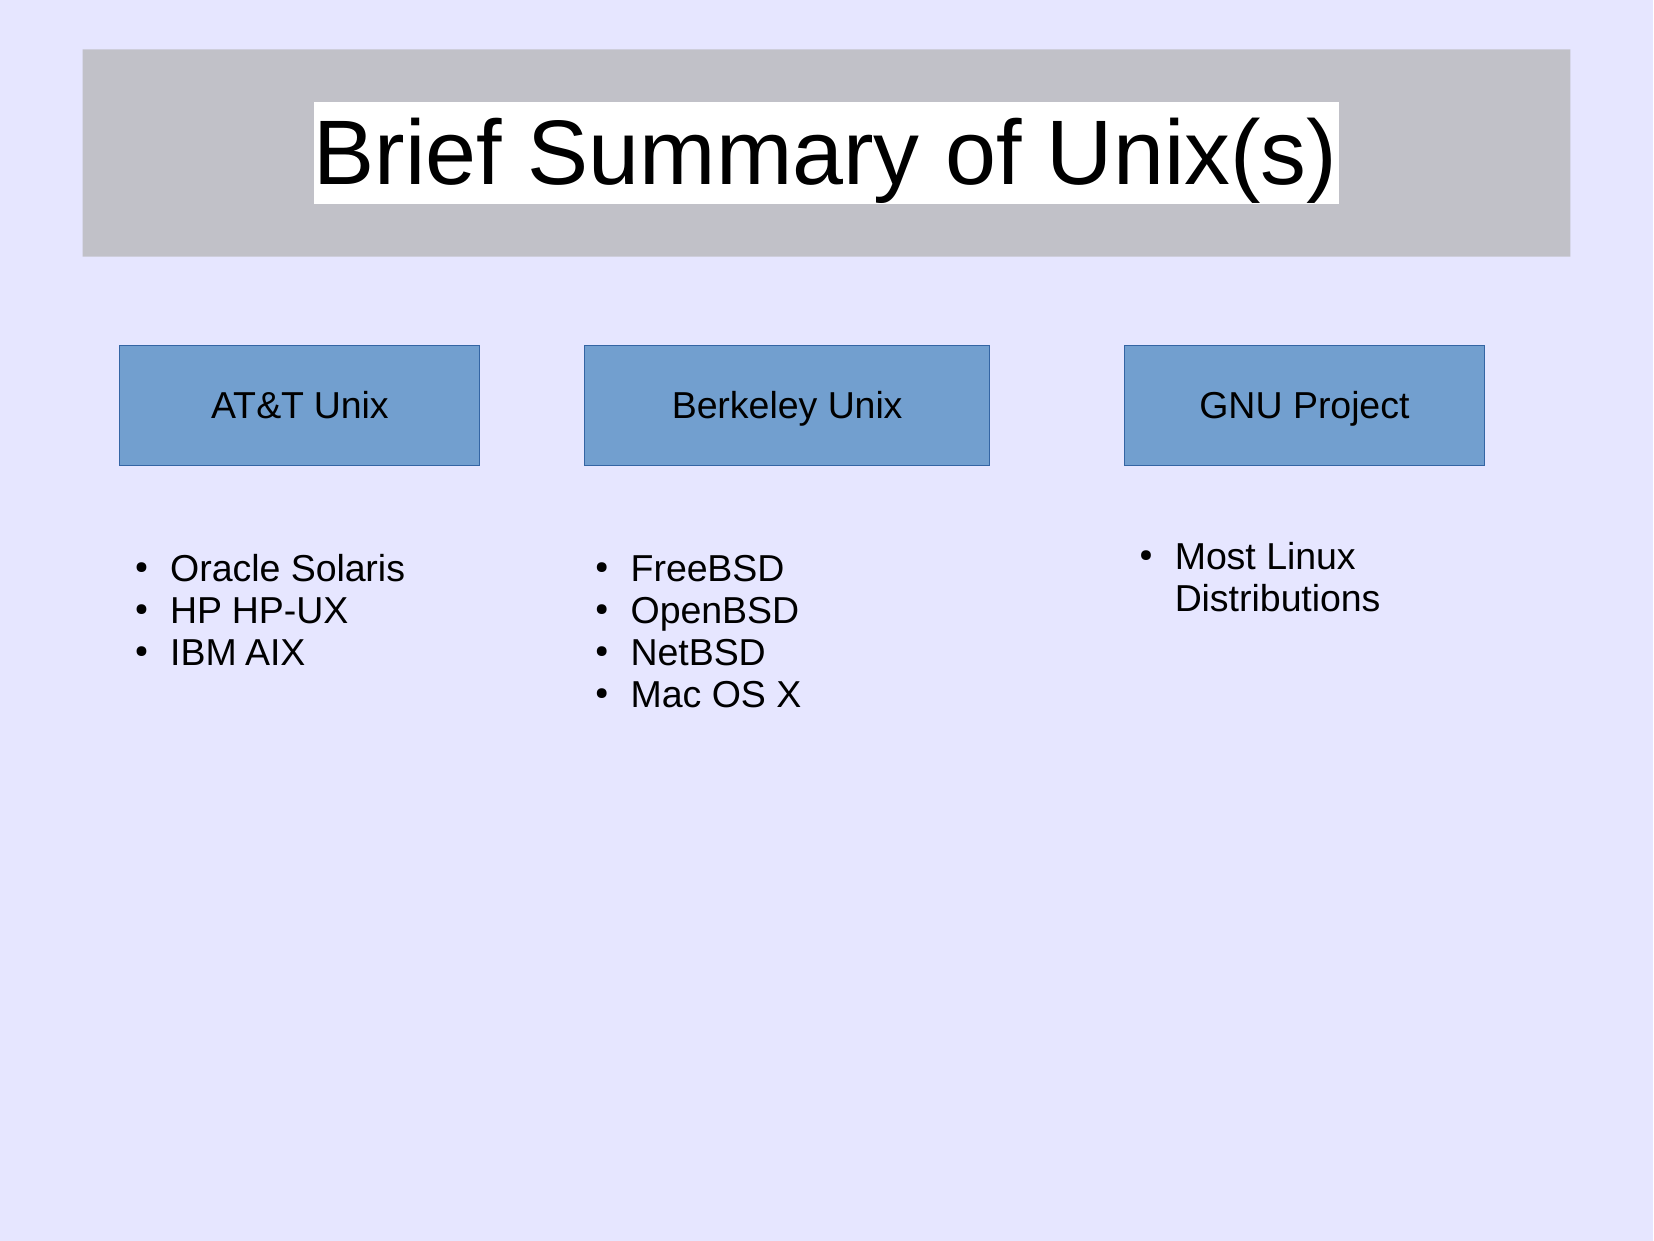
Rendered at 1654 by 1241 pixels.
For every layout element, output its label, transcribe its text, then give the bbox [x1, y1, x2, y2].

text_box Most Linux Distributions [1124, 528, 1485, 643]
text_box AT&T Unix [119, 345, 480, 466]
text_box FreeBSD OpenBSD NetBSD Mac OS X [580, 540, 990, 723]
text_box GNU Project [1124, 345, 1485, 466]
text_box Berkeley Unix [584, 345, 990, 466]
text_box Oracle Solaris HP HP-UX IBM AIX [119, 540, 480, 681]
title Brief Summary of Unix(s) [82, 49, 1571, 257]
